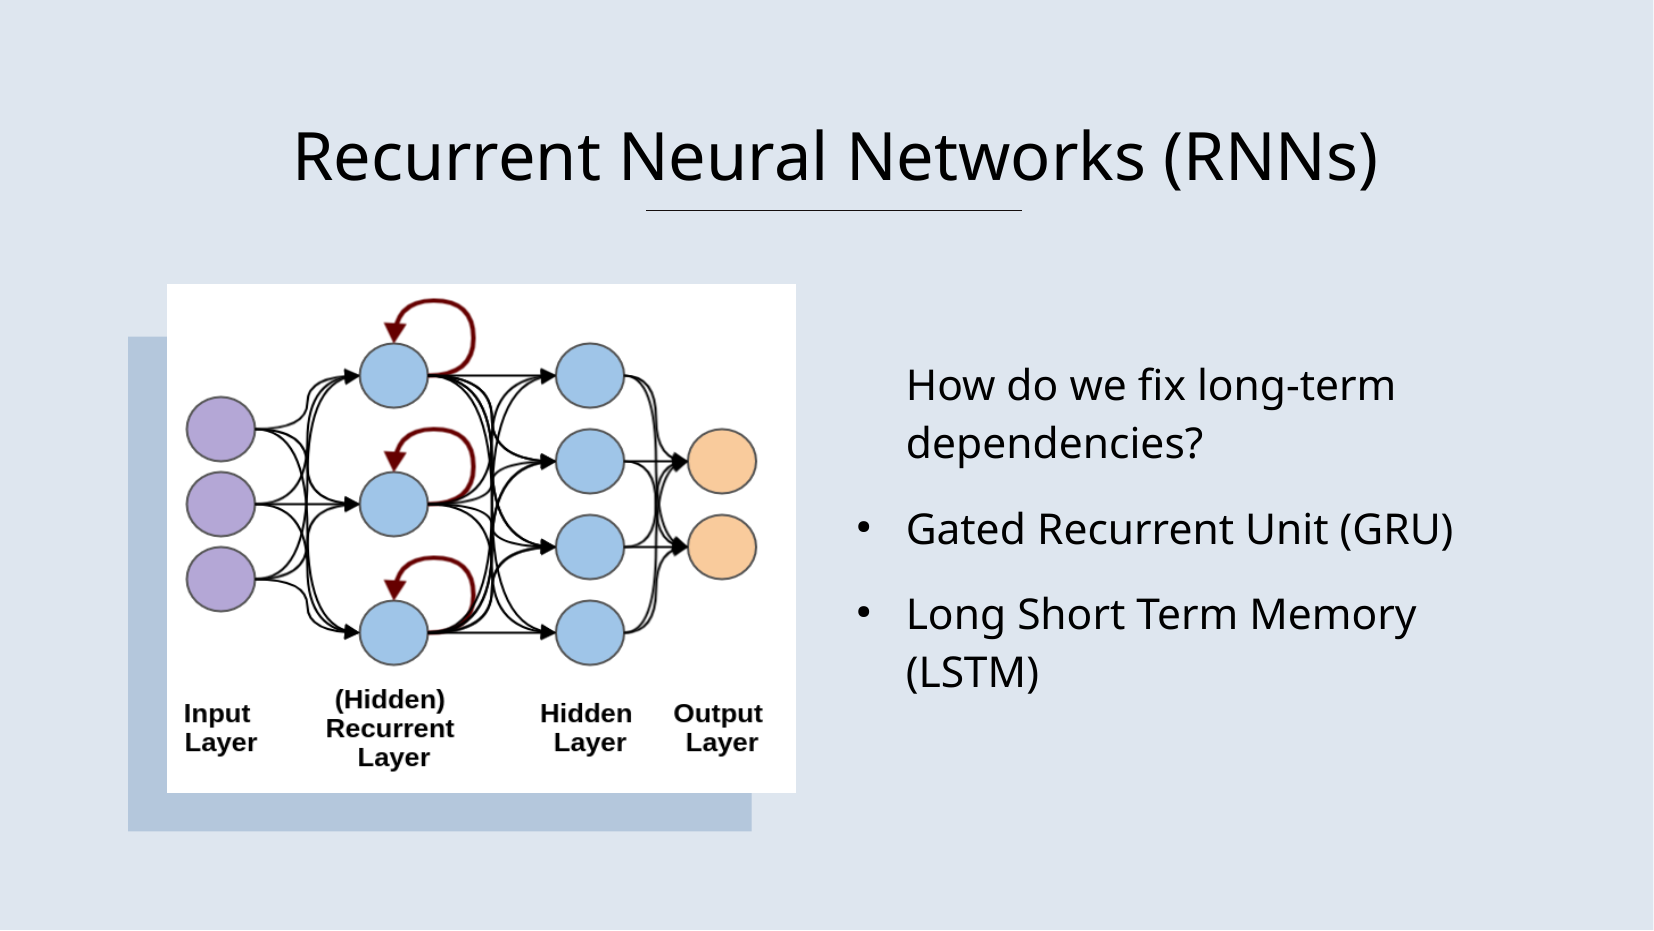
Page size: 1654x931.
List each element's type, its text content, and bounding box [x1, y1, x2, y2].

title Recurrent Neural Networks (RNNs) [91, 76, 1580, 233]
text_box [128, 336, 752, 832]
list How do we fix long-term dependencies? Gated Recurrent Unit (GRU) Long Short Term Memory (LSTM) [839, 355, 1456, 735]
picture [167, 284, 796, 793]
